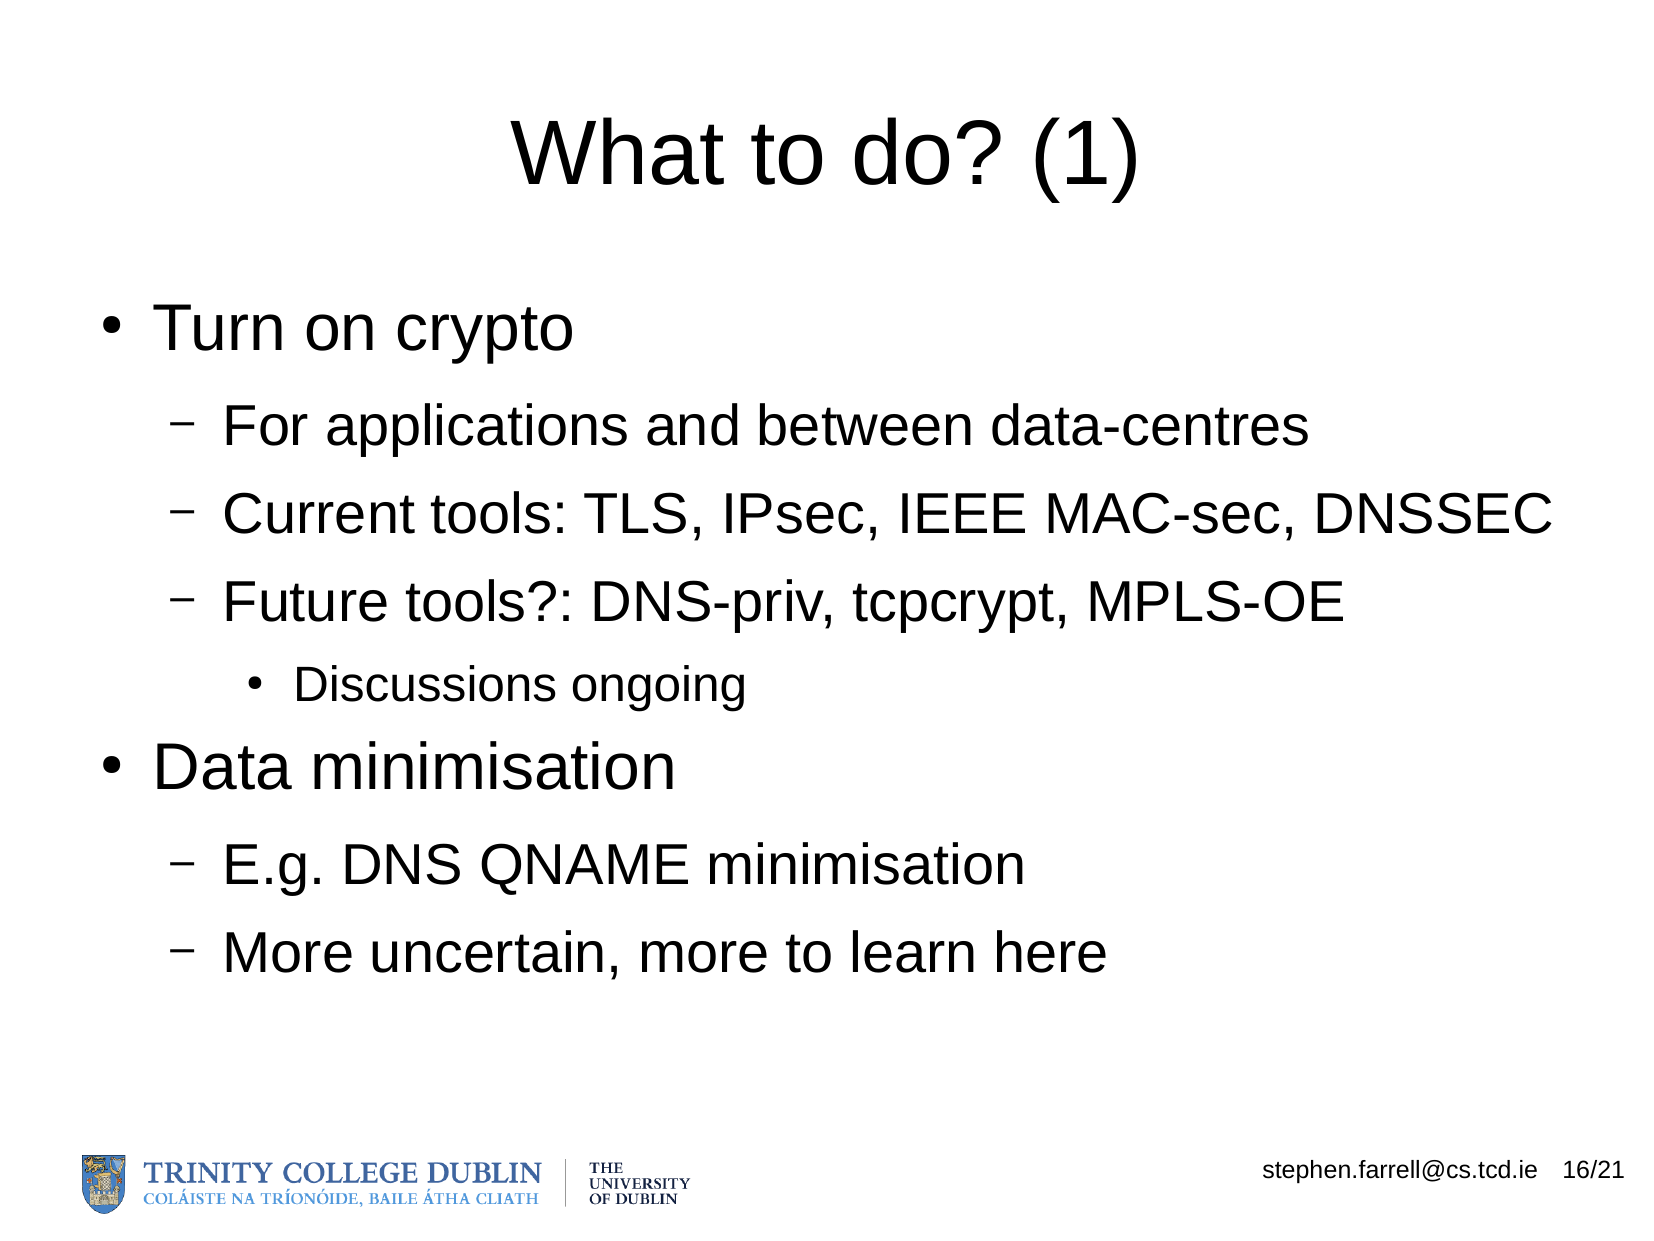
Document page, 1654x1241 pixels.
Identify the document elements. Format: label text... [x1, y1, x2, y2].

list Turn on crypto For applications and between data-centres Current tools: TLS, IPsec, IEEE MAC-sec, DNSSEC Future tools?: DNS-priv, tcpcrypt, MPLS-OE Discussions ongoing Data minimisation E.g. DNS QNAME minimisation More uncertain, more to learn here [82, 290, 1571, 1010]
picture [82, 1155, 694, 1214]
title What to do? (1) [82, 49, 1571, 257]
